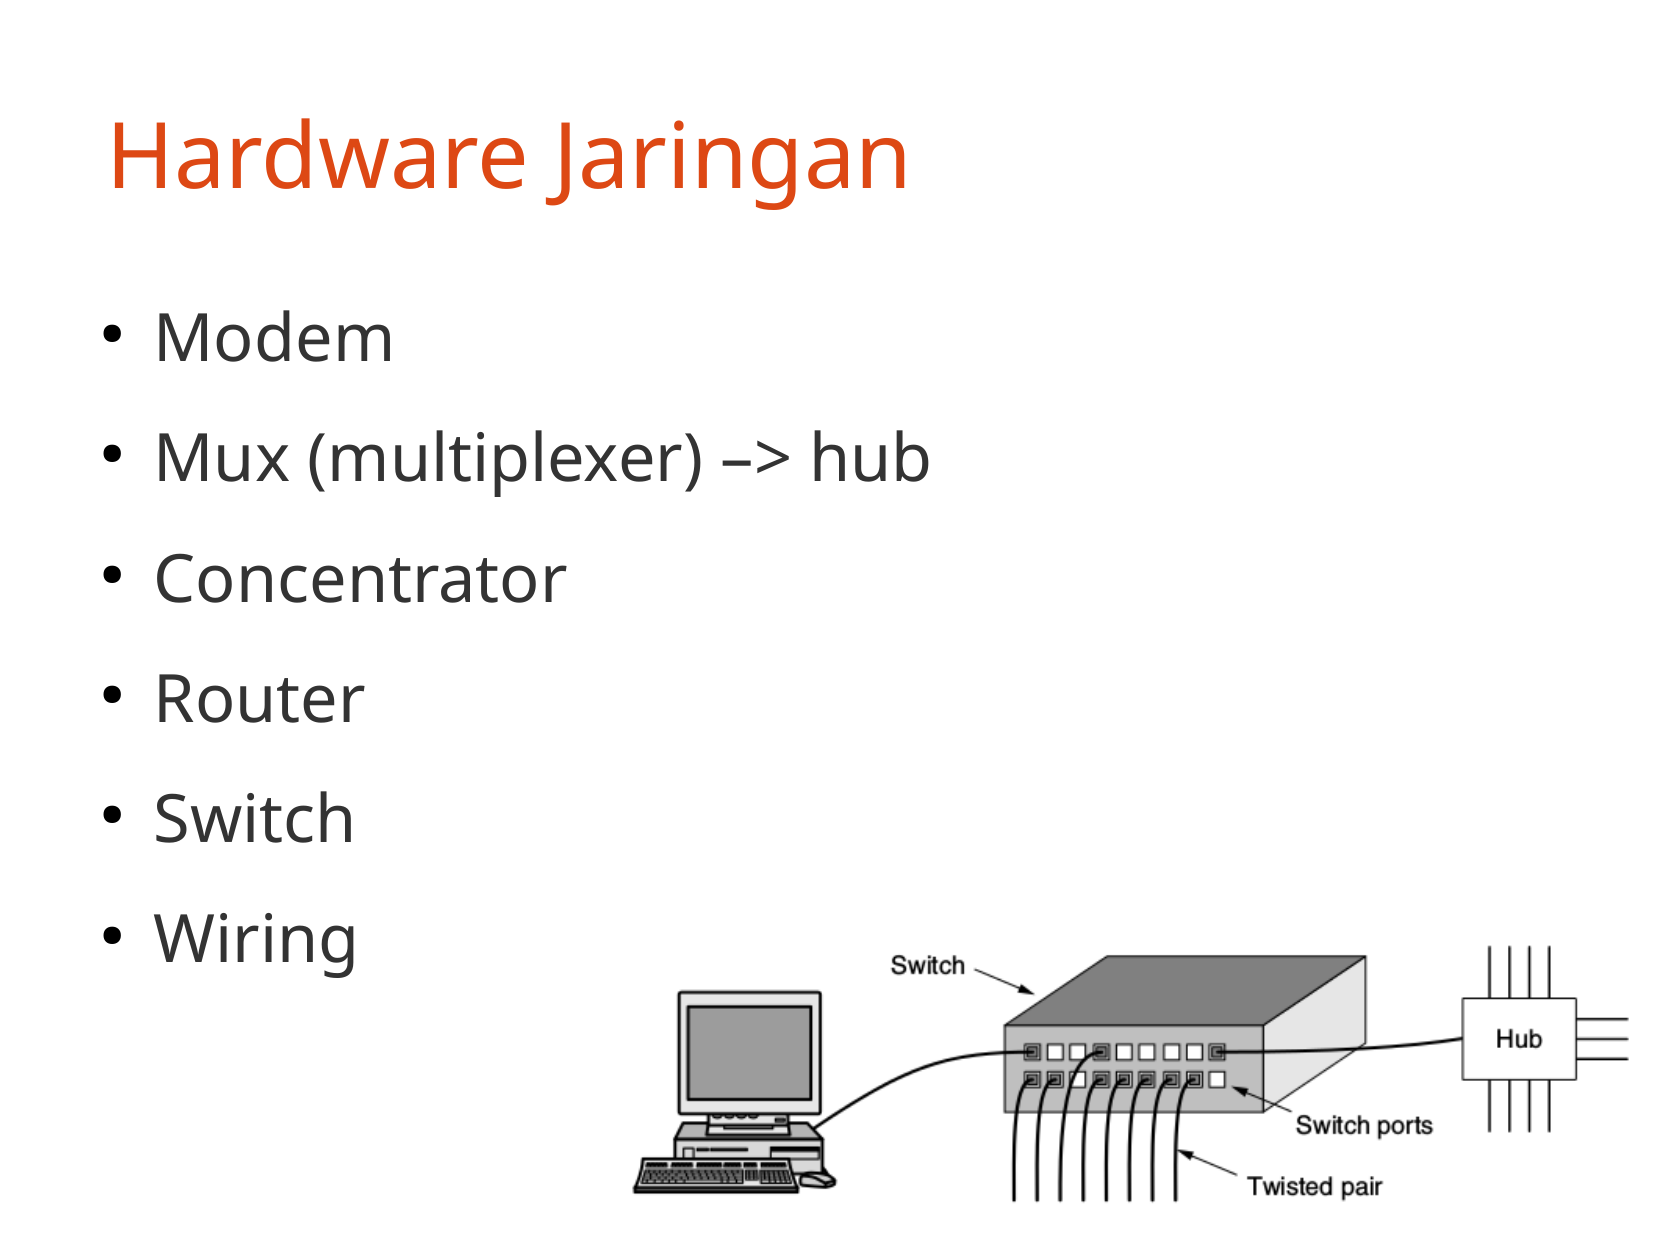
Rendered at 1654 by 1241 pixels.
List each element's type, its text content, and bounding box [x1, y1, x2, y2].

title Hardware Jaringan [82, 49, 1571, 257]
list Modem Mux (multiplexer) –> hub Concentrator Router Switch Wiring [82, 290, 1571, 1010]
picture [614, 921, 1654, 1233]
